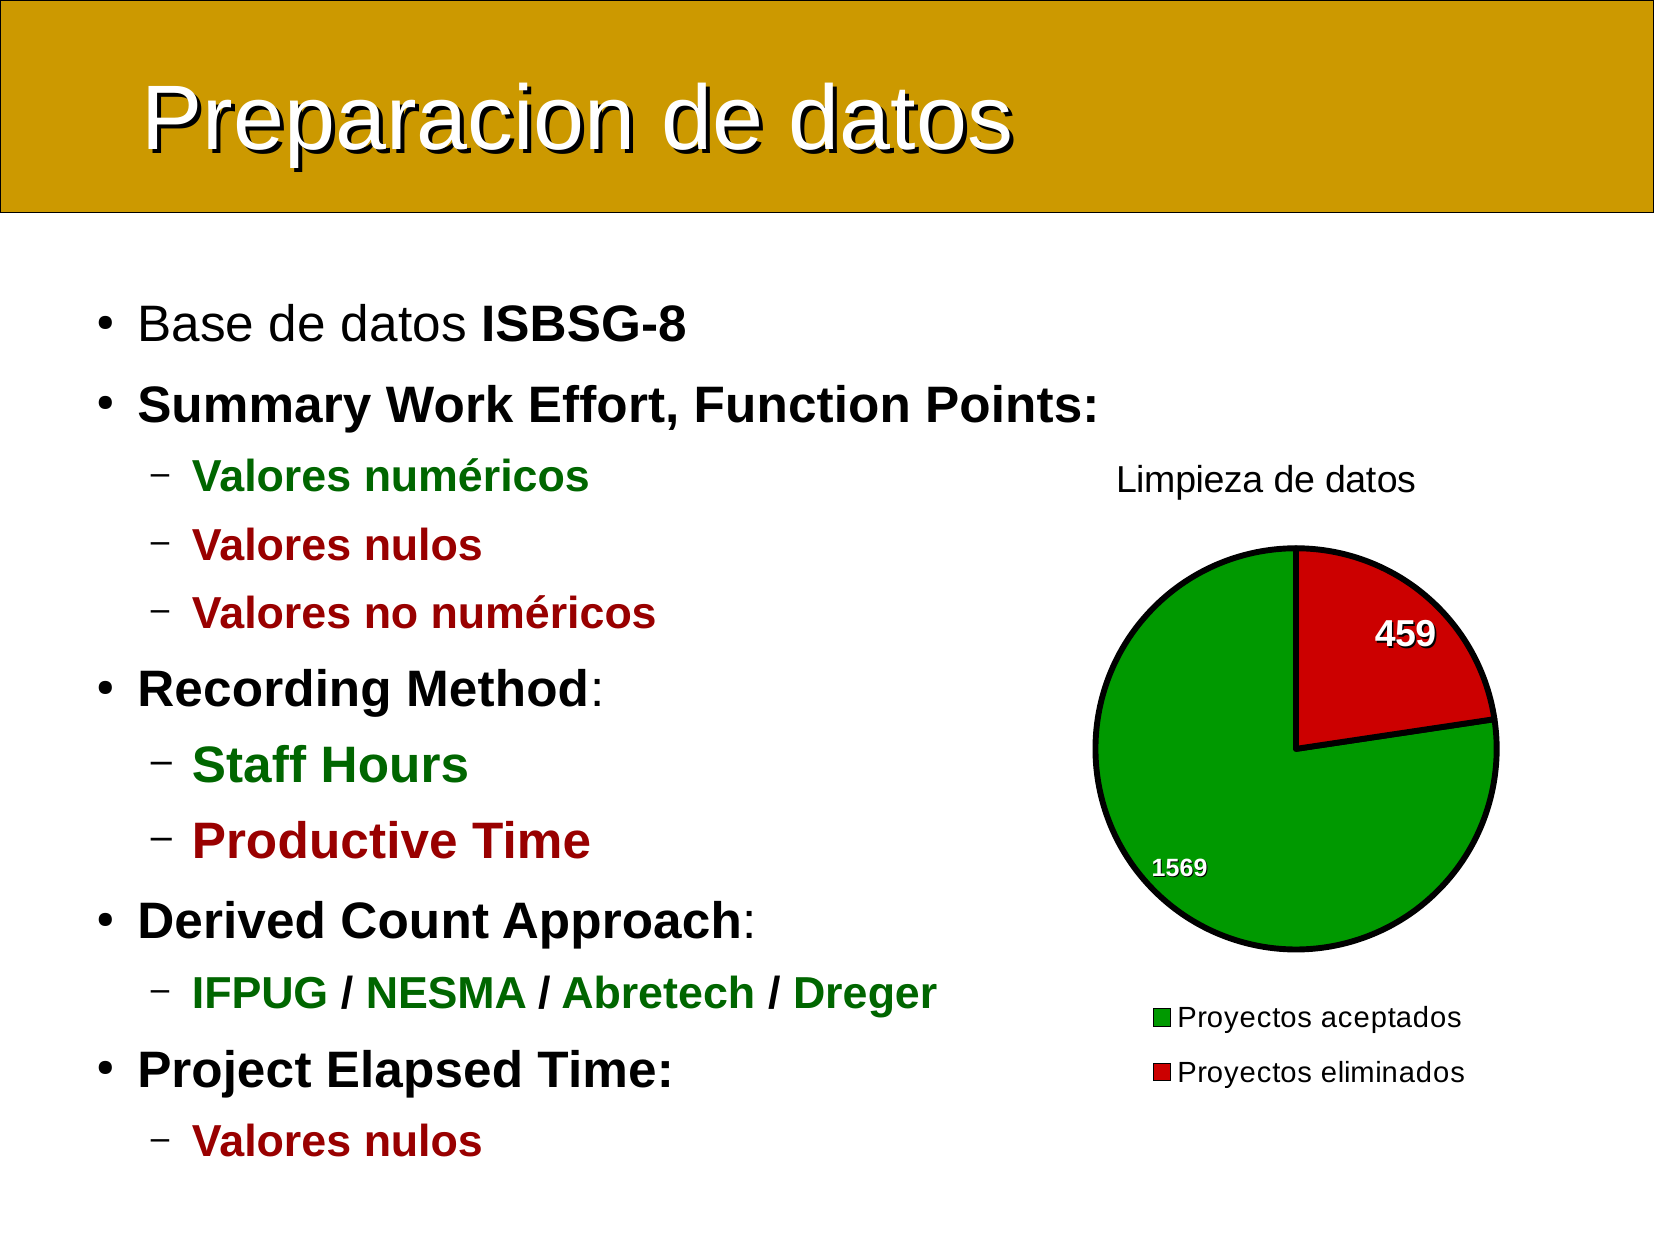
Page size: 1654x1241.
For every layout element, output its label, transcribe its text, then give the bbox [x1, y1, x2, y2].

text_box [0, 0, 1654, 213]
title Preparacion de datos [47, 59, 1123, 178]
list Base de datos ISBSG-8 Summary Work Effort, Function Points: Valores numéricos Valores nulos Valores no numéricos Recording Method: Staff Hours Productive Time Derived Count Approach: IFPUG / NESMA / Abretech / Dreger Project Elapsed Time: Valores nulos [82, 295, 1571, 1170]
chart [874, 425, 1654, 1110]
